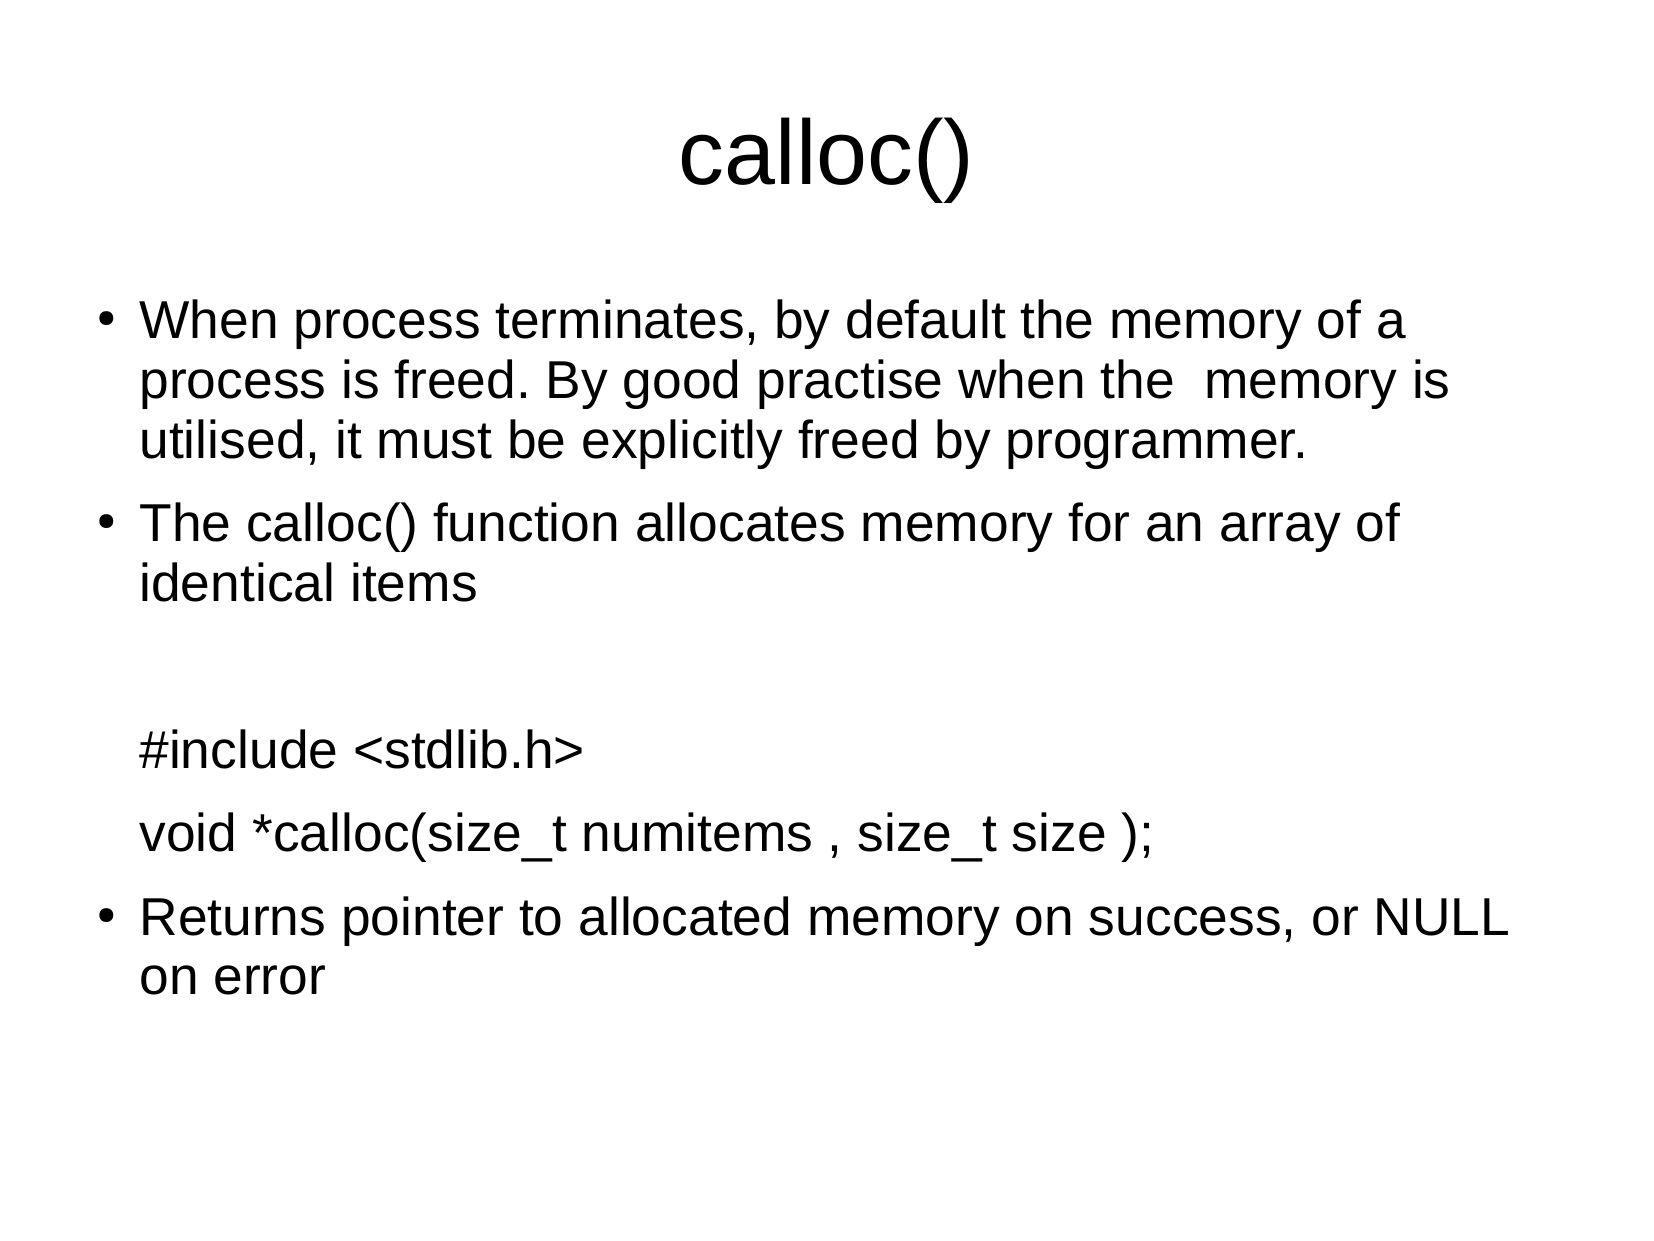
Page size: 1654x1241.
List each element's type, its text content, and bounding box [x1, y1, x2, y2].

title calloc() [82, 49, 1571, 257]
list When process terminates, by default the memory of a process is freed. By good practise when the memory is utilised, it must be explicitly freed by programmer. The calloc() function allocates memory for an array of identical items #include <stdlib.h> void *calloc(size_t numitems , size_t size ); Returns pointer to allocated memory on success, or NULL on error [82, 290, 1571, 1010]
